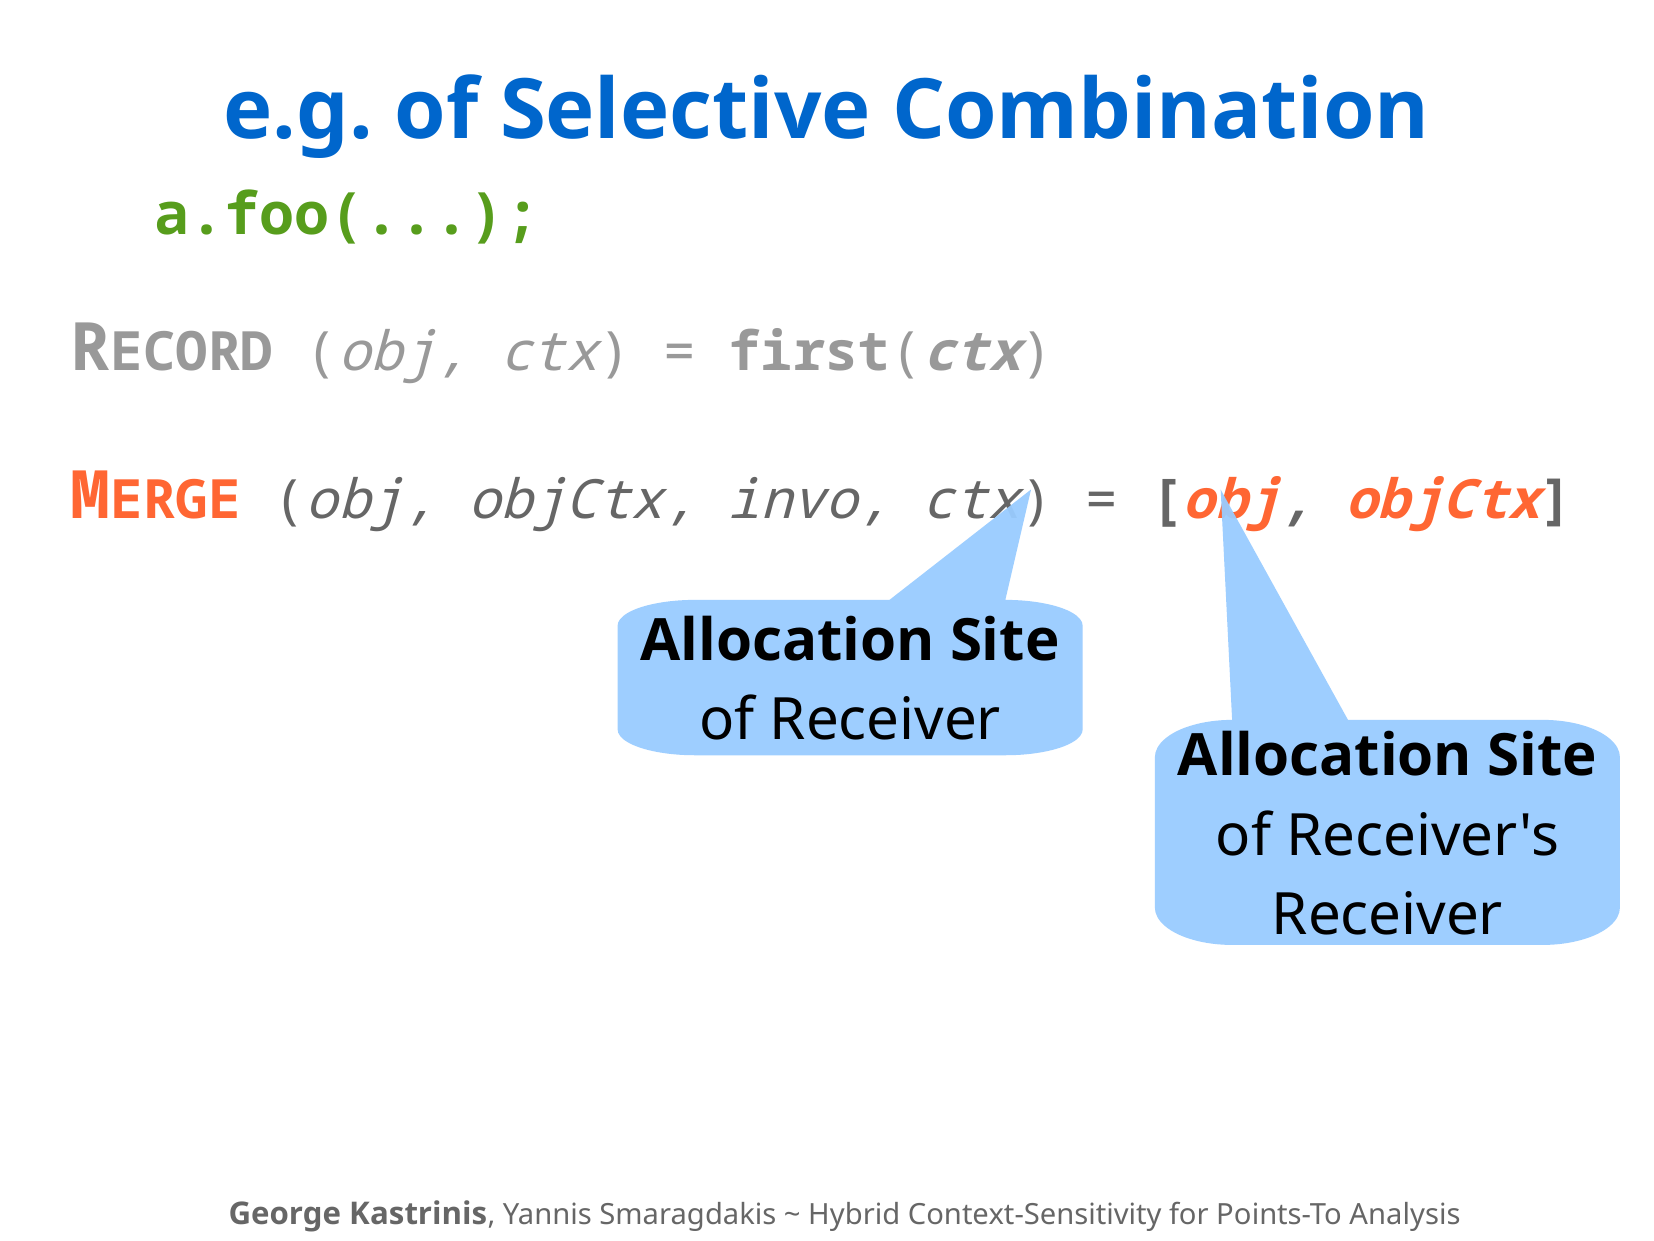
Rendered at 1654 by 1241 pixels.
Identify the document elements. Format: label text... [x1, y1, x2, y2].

text_box Allocation Site of Receiver [617, 489, 1083, 756]
text_box e.g. of Selective Combination [19, 41, 1634, 150]
text_box RECORD (obj, ctx) = first(ctx) MERGE (obj, objCtx, invo, ctx) = [obj, objCtx] [55, 291, 1598, 483]
text_box Allocation Site of Receiver's Receiver [1154, 489, 1620, 945]
text_box a.foo(...); [139, 165, 491, 239]
